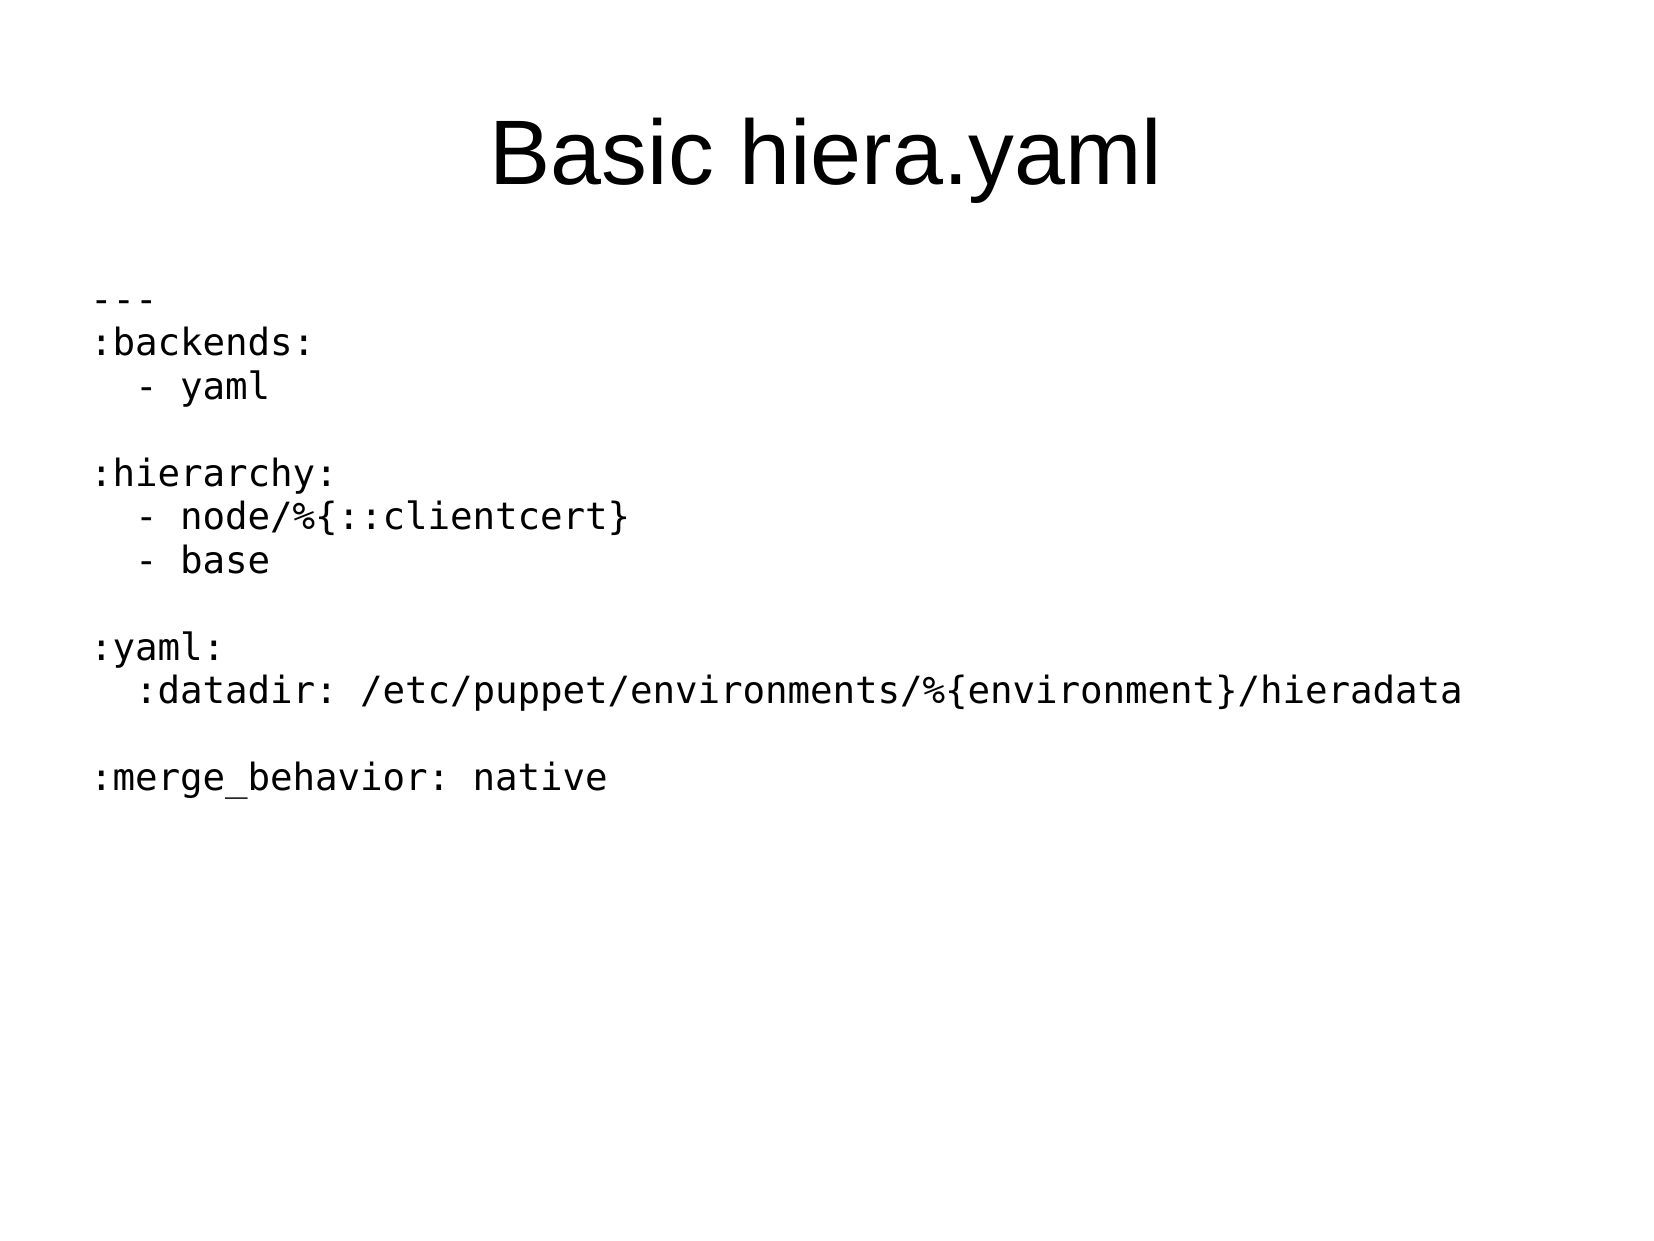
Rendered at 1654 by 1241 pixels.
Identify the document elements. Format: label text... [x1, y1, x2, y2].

text_box --- :backends: - yaml :hierarchy: - node/%{::clientcert} - base :yaml: :datadir: /etc/puppet/environments/%{environment}/hieradata :merge_behavior: native [75, 270, 1591, 1112]
title Basic hiera.yaml [82, 49, 1571, 257]
